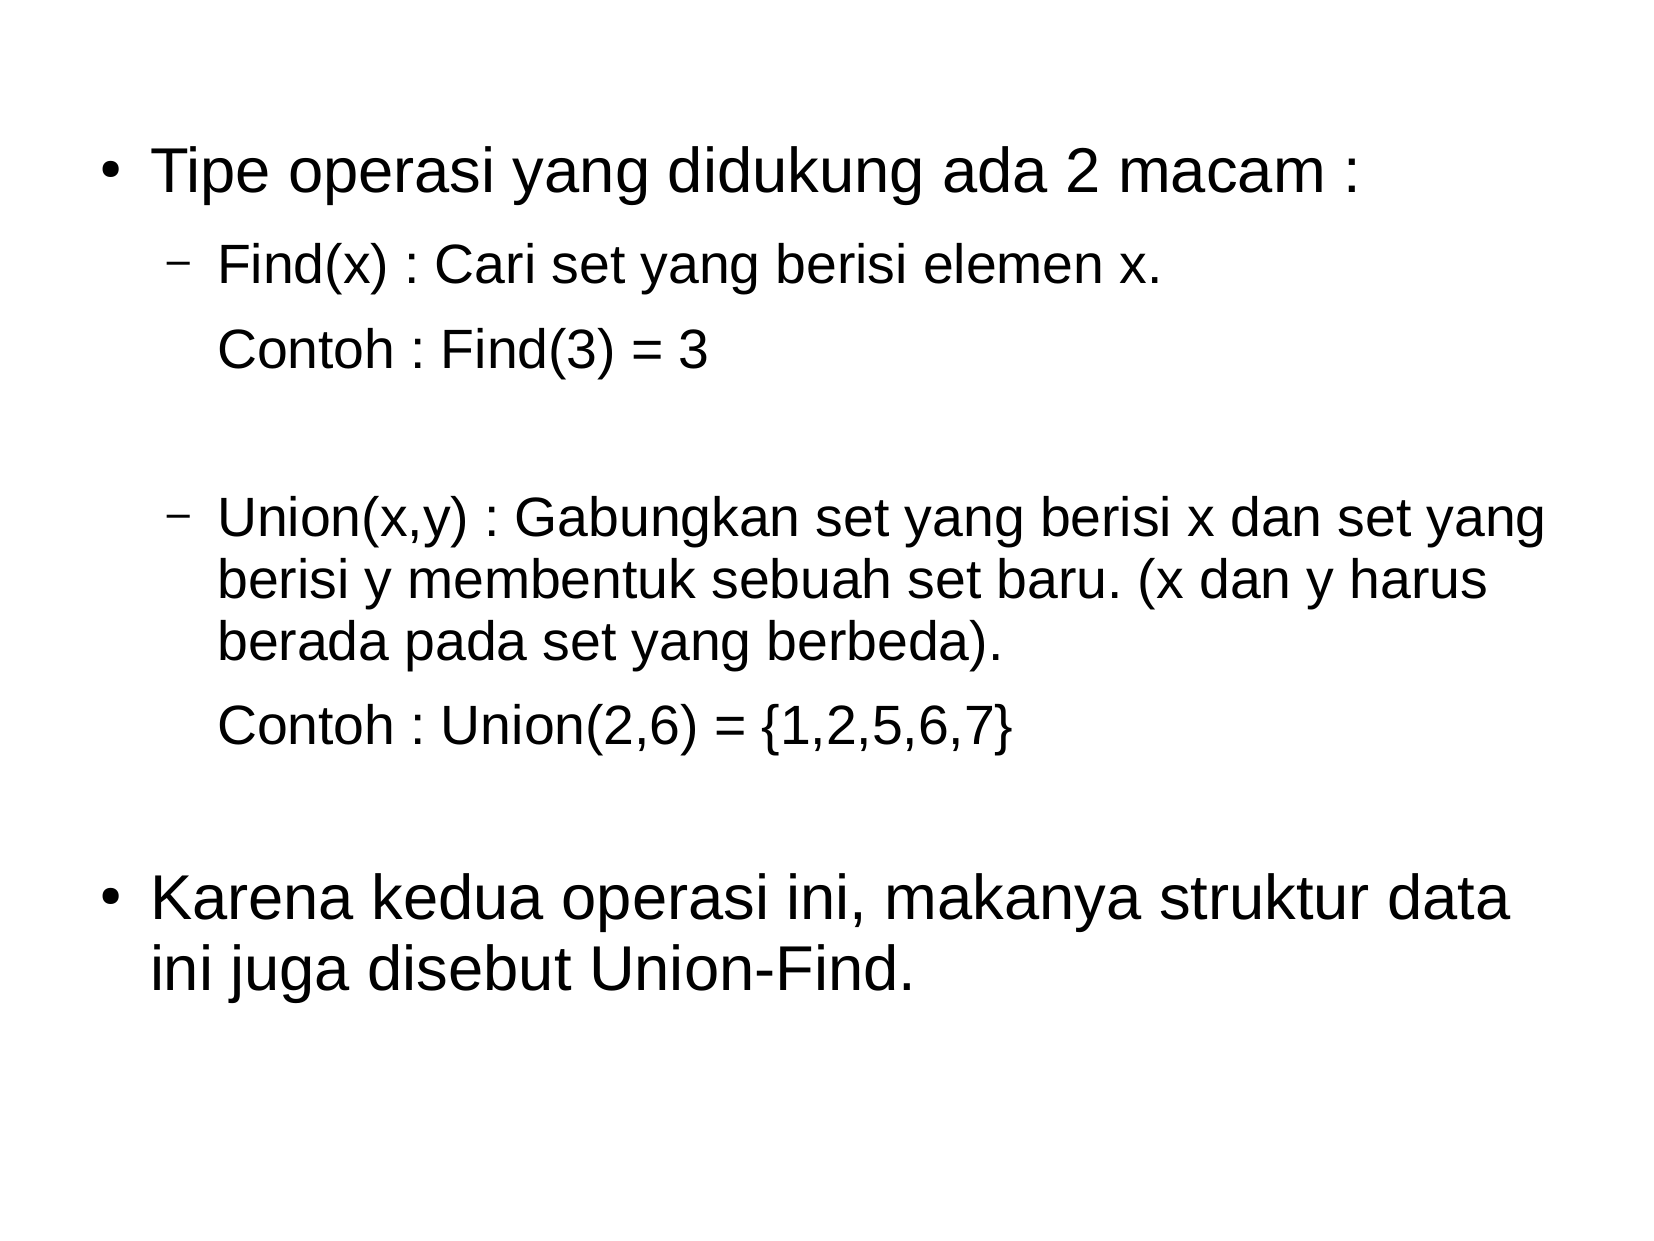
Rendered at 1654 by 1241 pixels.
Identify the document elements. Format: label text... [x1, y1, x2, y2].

list Tipe operasi yang didukung ada 2 macam : Find(x) : Cari set yang berisi elemen x. Contoh : Find(3) = 3 Union(x,y) : Gabungkan set yang berisi x dan set yang berisi y membentuk sebuah set baru. (x dan y harus berada pada set yang berbeda). Contoh : Union(2,6) = {1,2,5,6,7} Karena kedua operasi ini, makanya struktur data ini juga disebut Union-Find. [82, 135, 1571, 1010]
